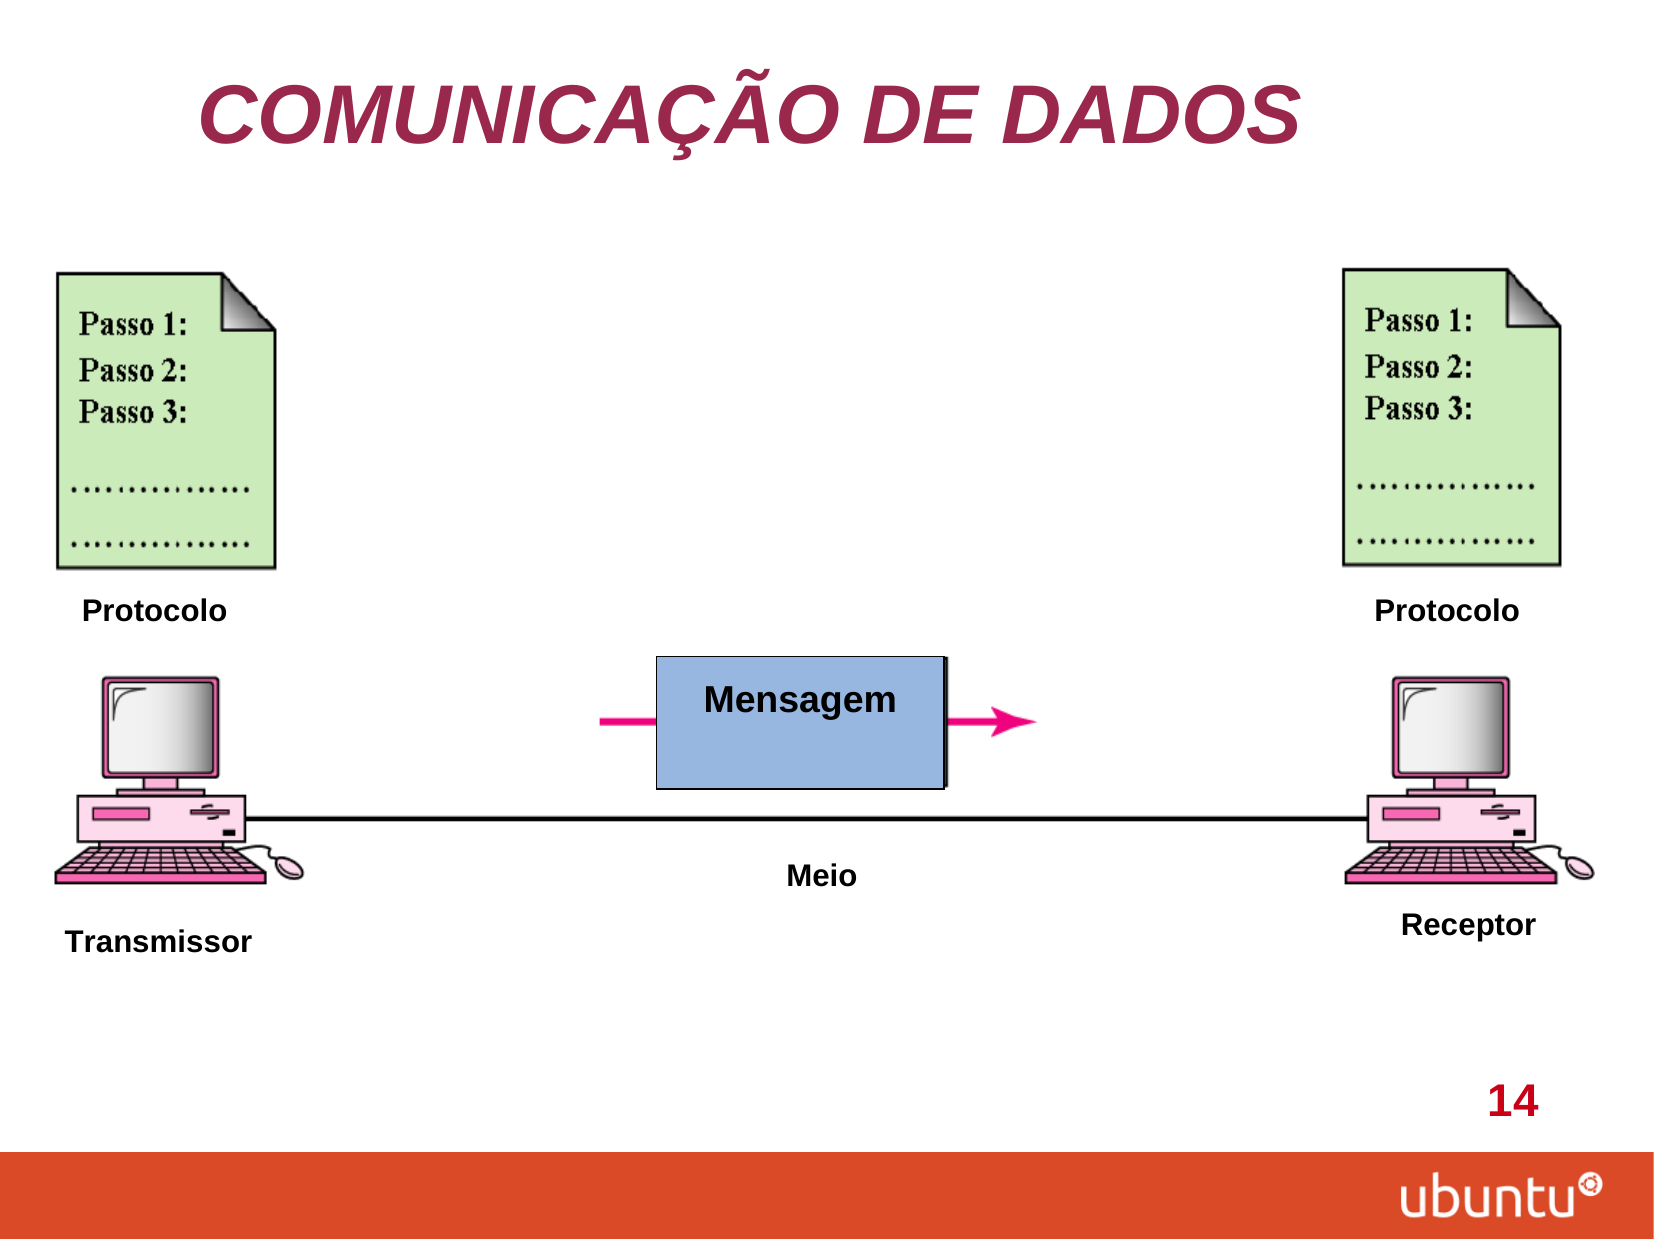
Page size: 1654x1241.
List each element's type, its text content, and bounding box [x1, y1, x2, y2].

text_box Transmissor [29, 904, 289, 967]
text_box Mensagem [656, 656, 945, 789]
text_box Meio [714, 838, 930, 901]
title COMUNICAÇÃO DE DADOS [5, 7, 1495, 200]
picture [0, 1152, 1654, 1239]
picture [52, 271, 1595, 955]
chart [52, 269, 281, 574]
text_box Protocolo [67, 573, 298, 636]
text_box Receptor [1360, 887, 1577, 950]
text_box Protocolo [1332, 573, 1563, 636]
chart [1338, 265, 1566, 571]
text_box <number> [1473, 1063, 1654, 1134]
